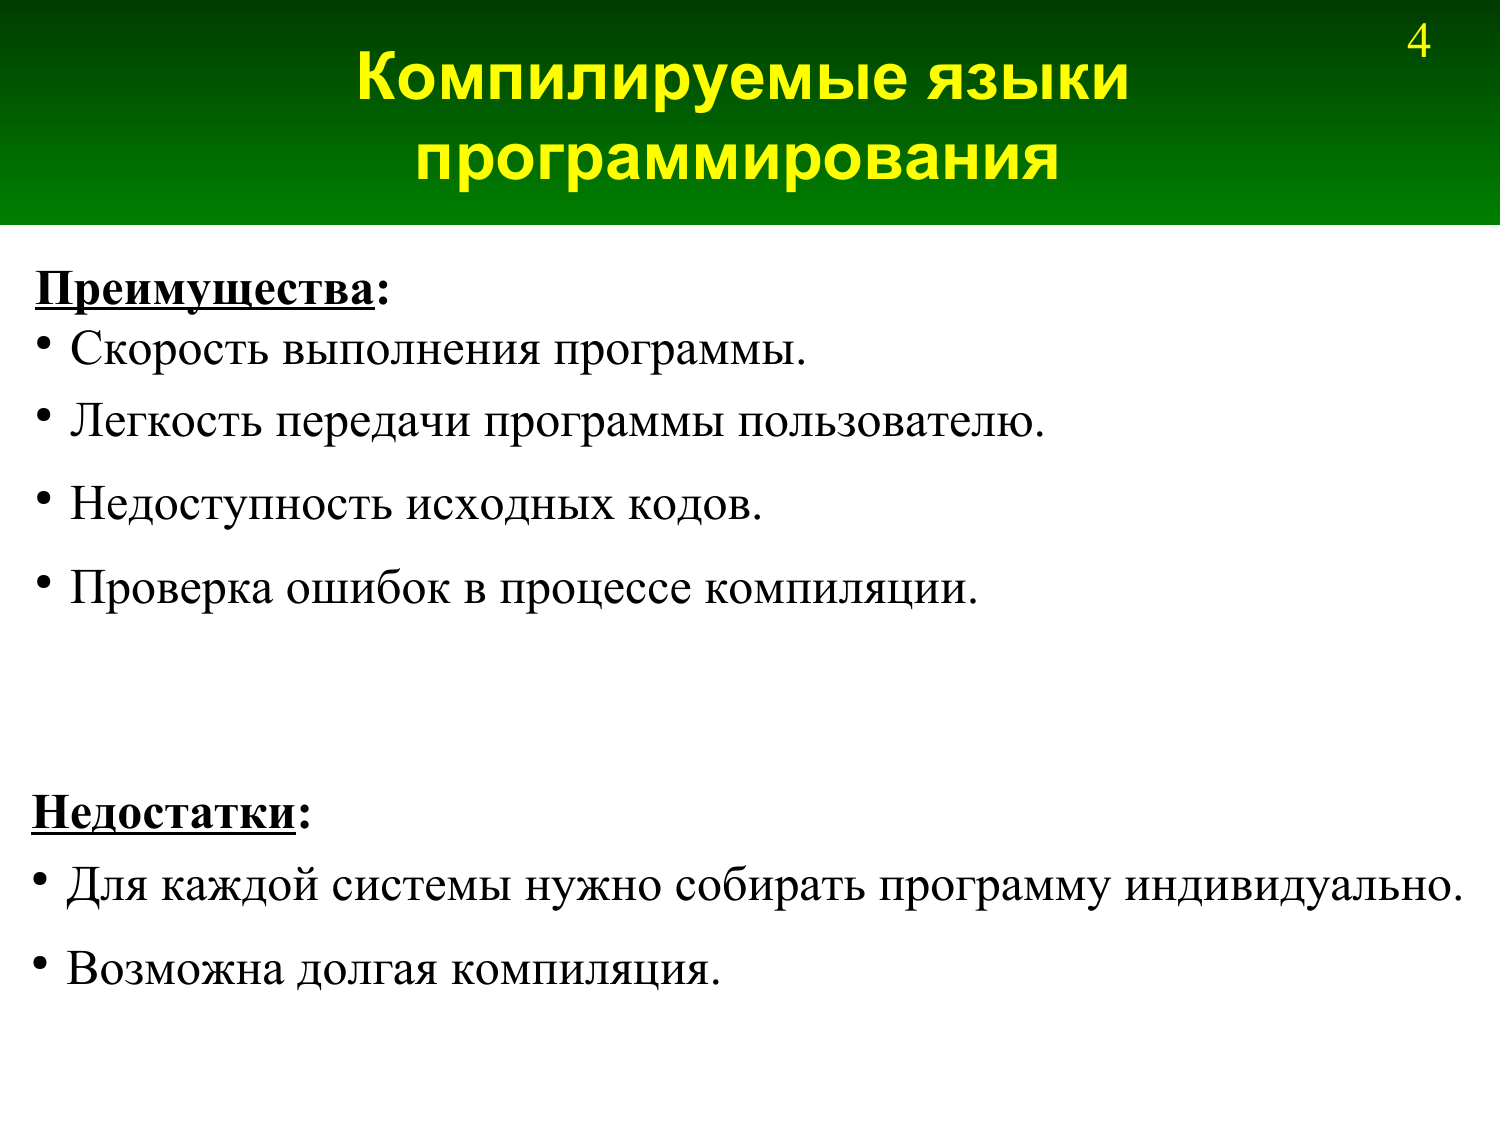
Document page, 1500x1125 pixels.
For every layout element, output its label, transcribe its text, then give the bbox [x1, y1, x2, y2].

title Компилируемые языки программирования [88, 18, 1389, 207]
text_box Преимущества: Скорость выполнения программы. Легкость передачи программы пользователю. Недоступность исходных кодов. Проверка ошибок в процессе компиляции. [20, 246, 1482, 705]
text_box Недостатки: Для каждой системы нужно собирать программу индивидуально. Возможна долгая компиляция. [16, 771, 1482, 1122]
